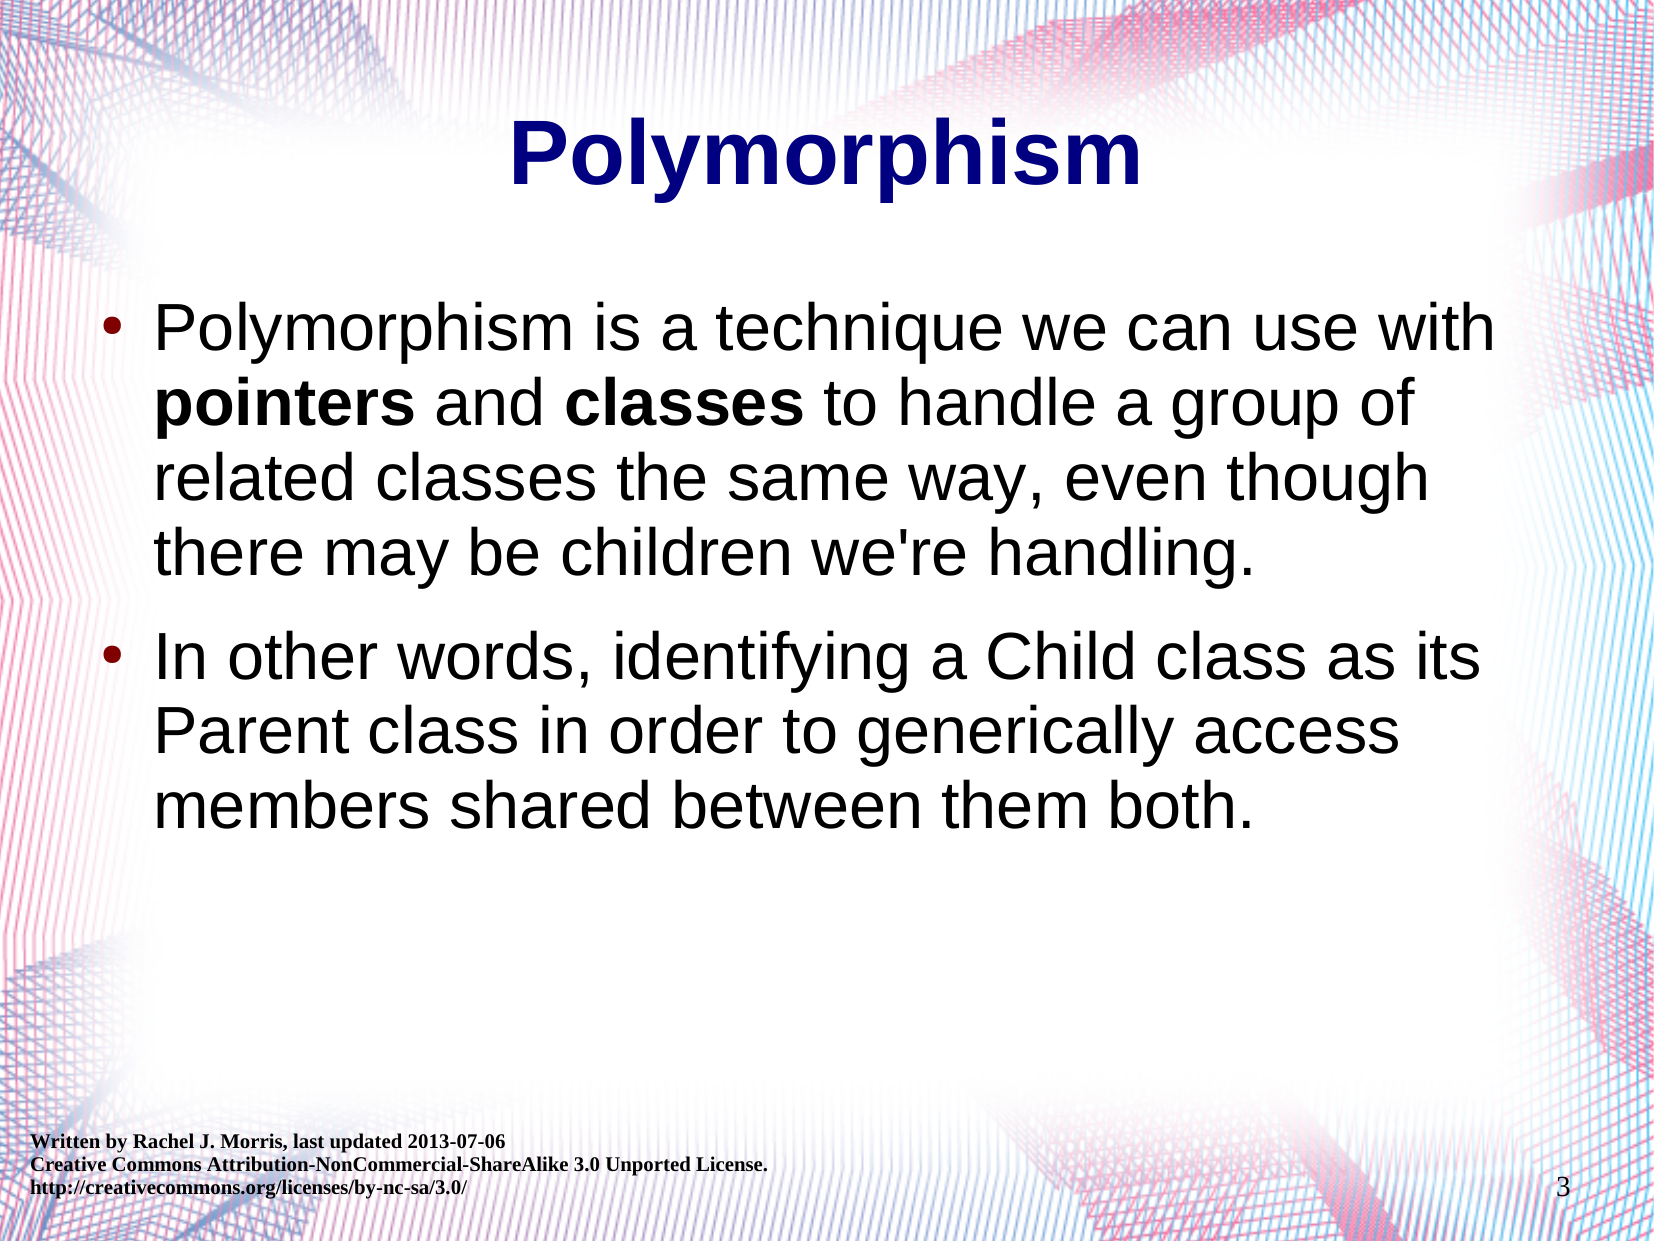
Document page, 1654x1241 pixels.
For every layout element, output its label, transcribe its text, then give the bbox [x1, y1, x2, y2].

list Polymorphism is a technique we can use with pointers and classes to handle a group of related classes the same way, even though there may be children we're handling. In other words, identifying a Child class as its Parent class in order to generically access members shared between them both. [82, 290, 1571, 1010]
picture [0, 0, 1654, 1241]
title Polymorphism [82, 49, 1571, 257]
